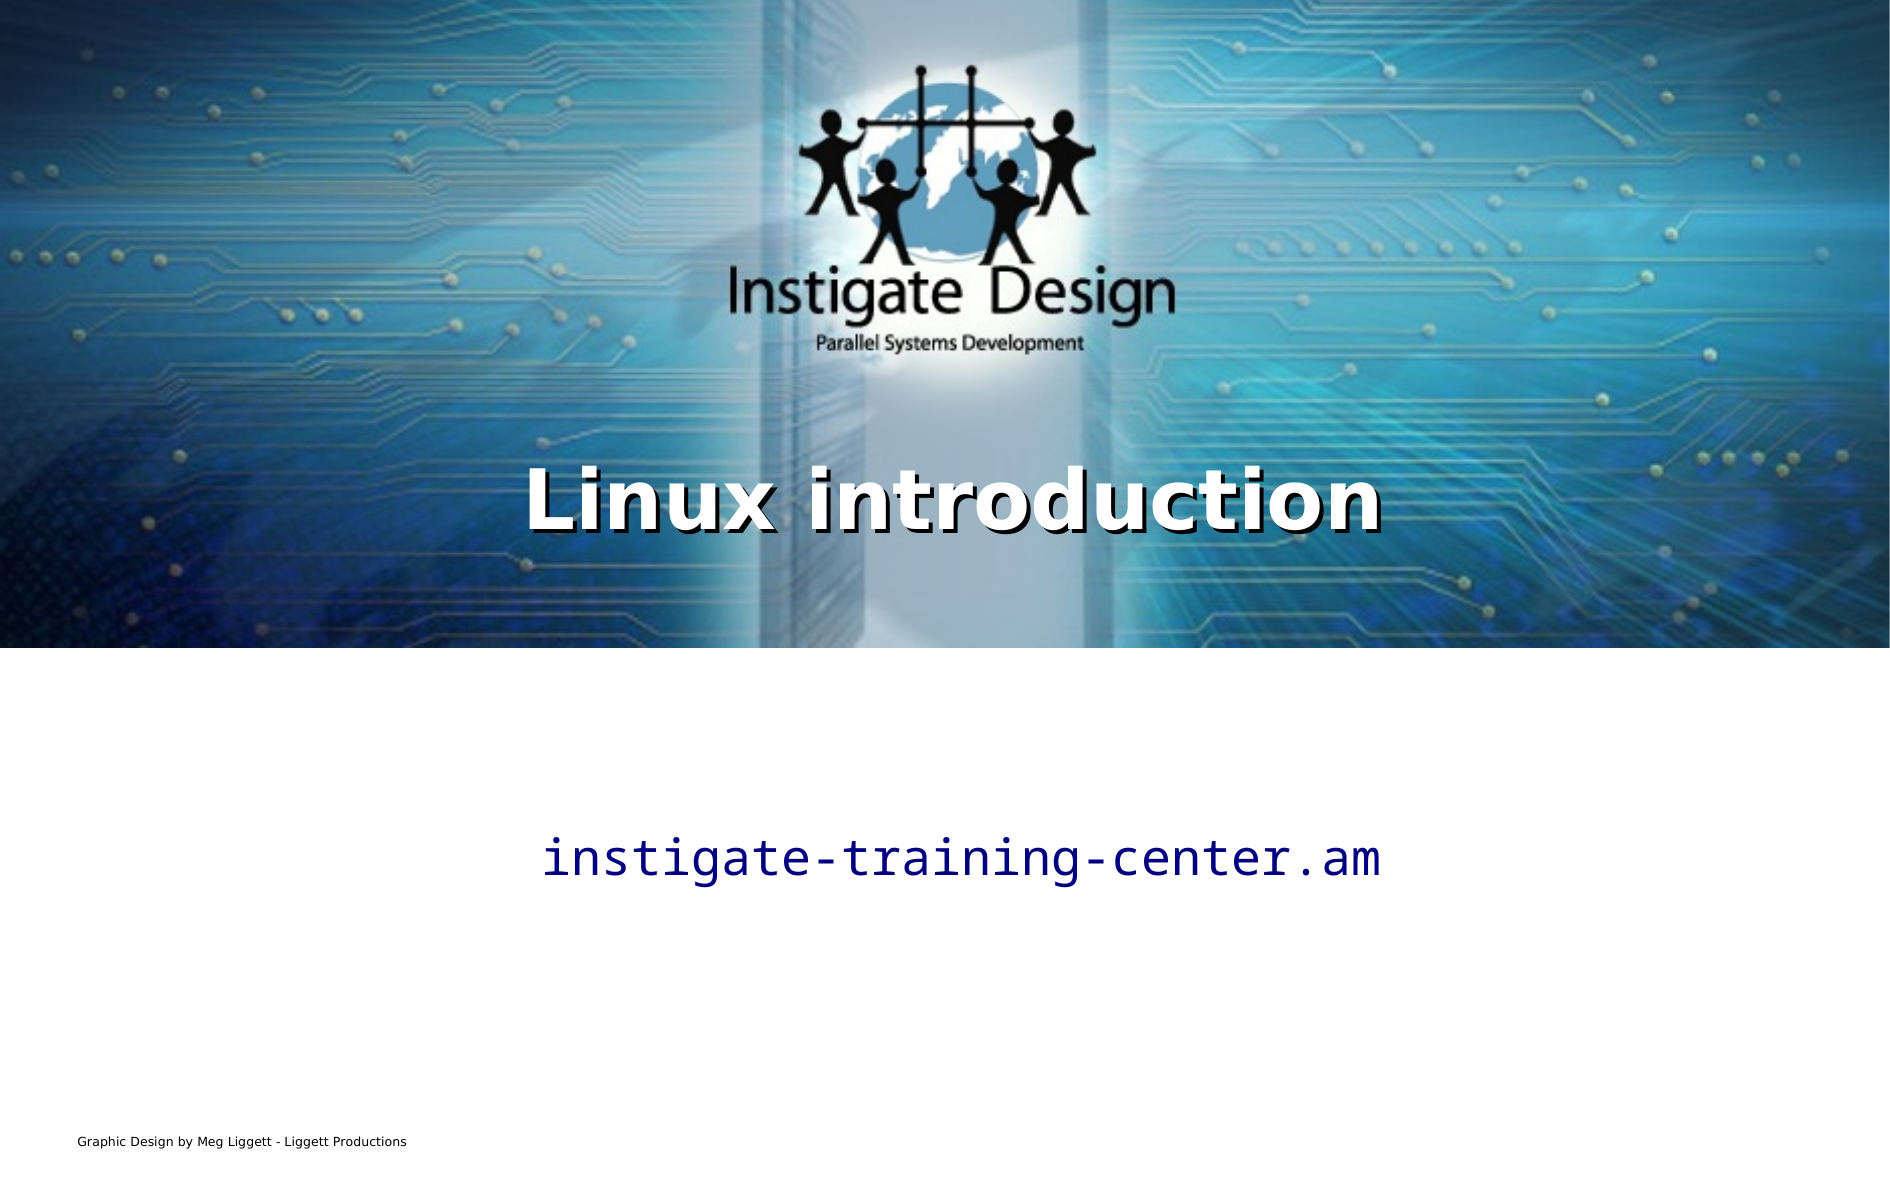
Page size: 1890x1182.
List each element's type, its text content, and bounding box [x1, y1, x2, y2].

title Linux introduction [150, 444, 1757, 601]
picture [0, 0, 1890, 648]
subtitle instigate-training-center.am [300, 819, 1623, 938]
